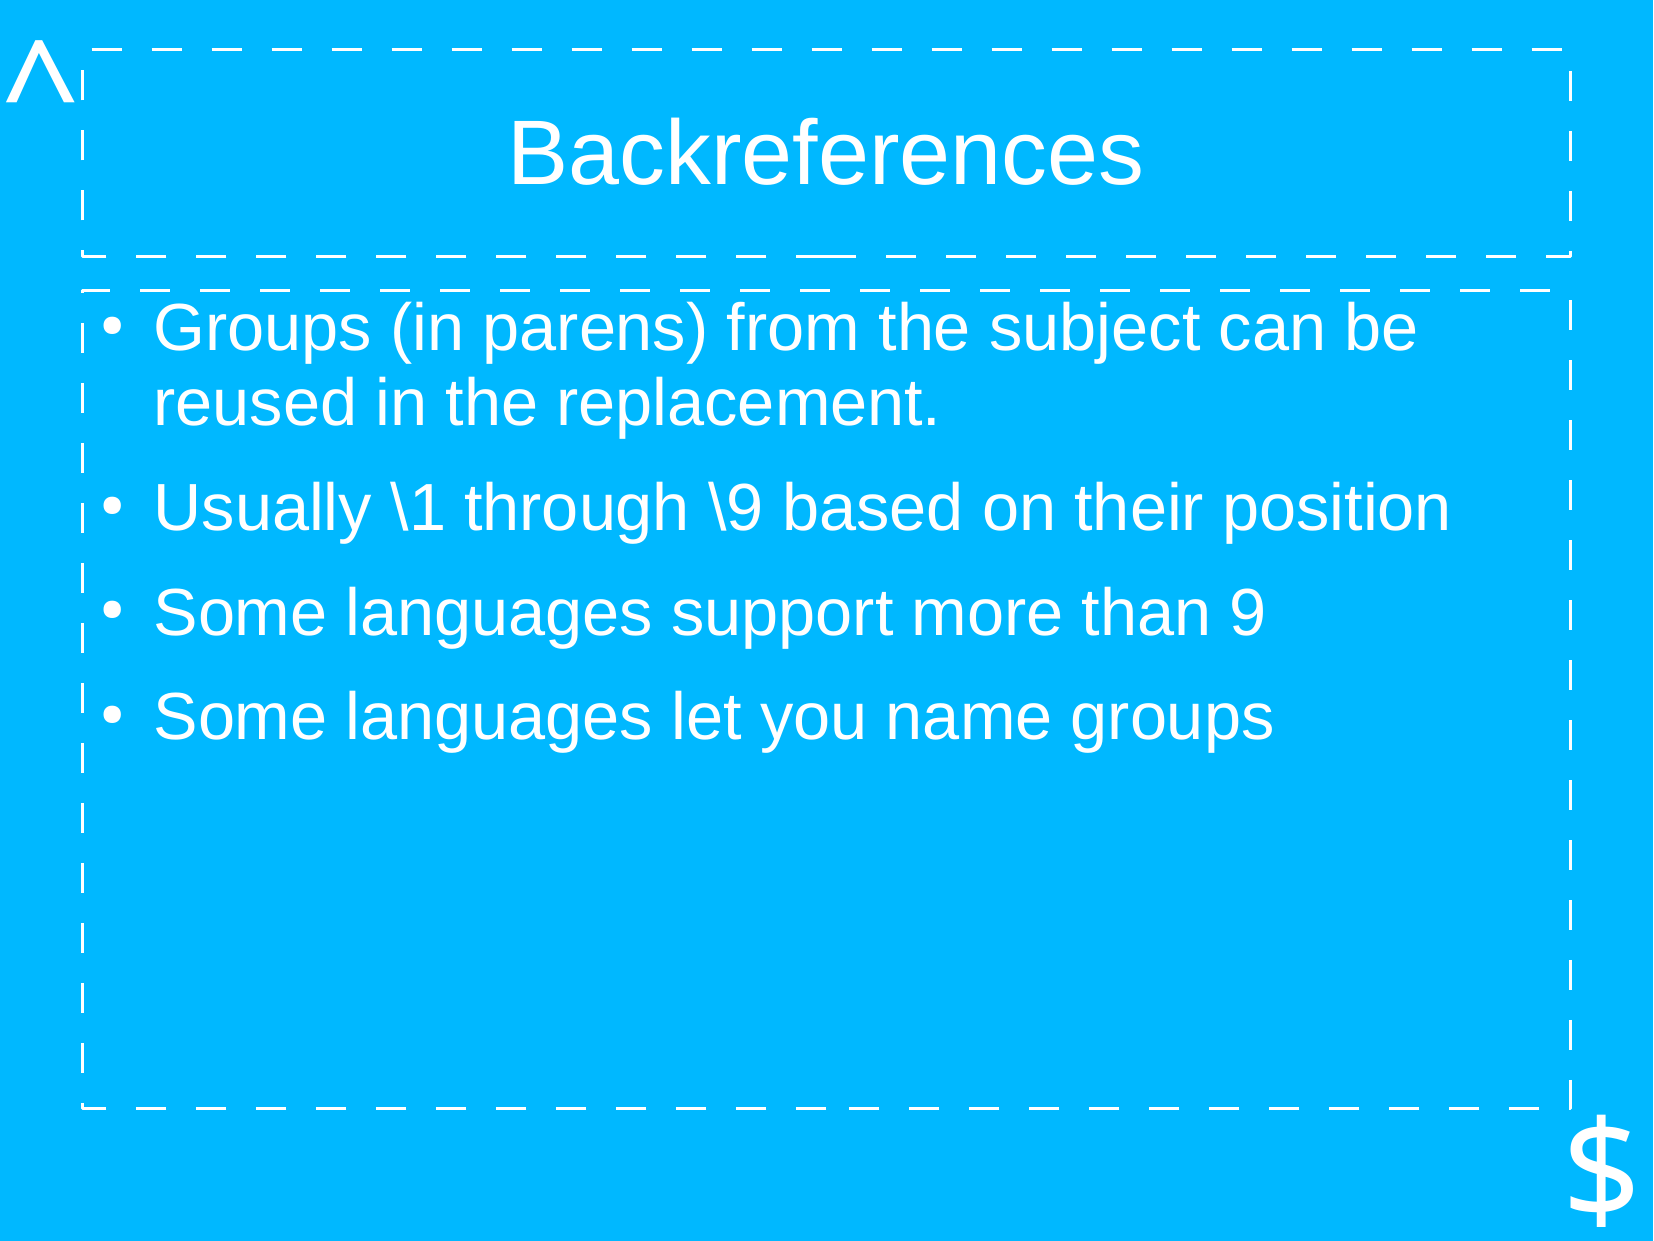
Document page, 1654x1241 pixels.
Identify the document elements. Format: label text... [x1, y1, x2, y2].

title Backreferences [82, 49, 1571, 257]
list Groups (in parens) from the subject can be reused in the replacement. Usually \1 through \9 based on their position Some languages support more than 9 Some languages let you name groups [82, 290, 1571, 1109]
